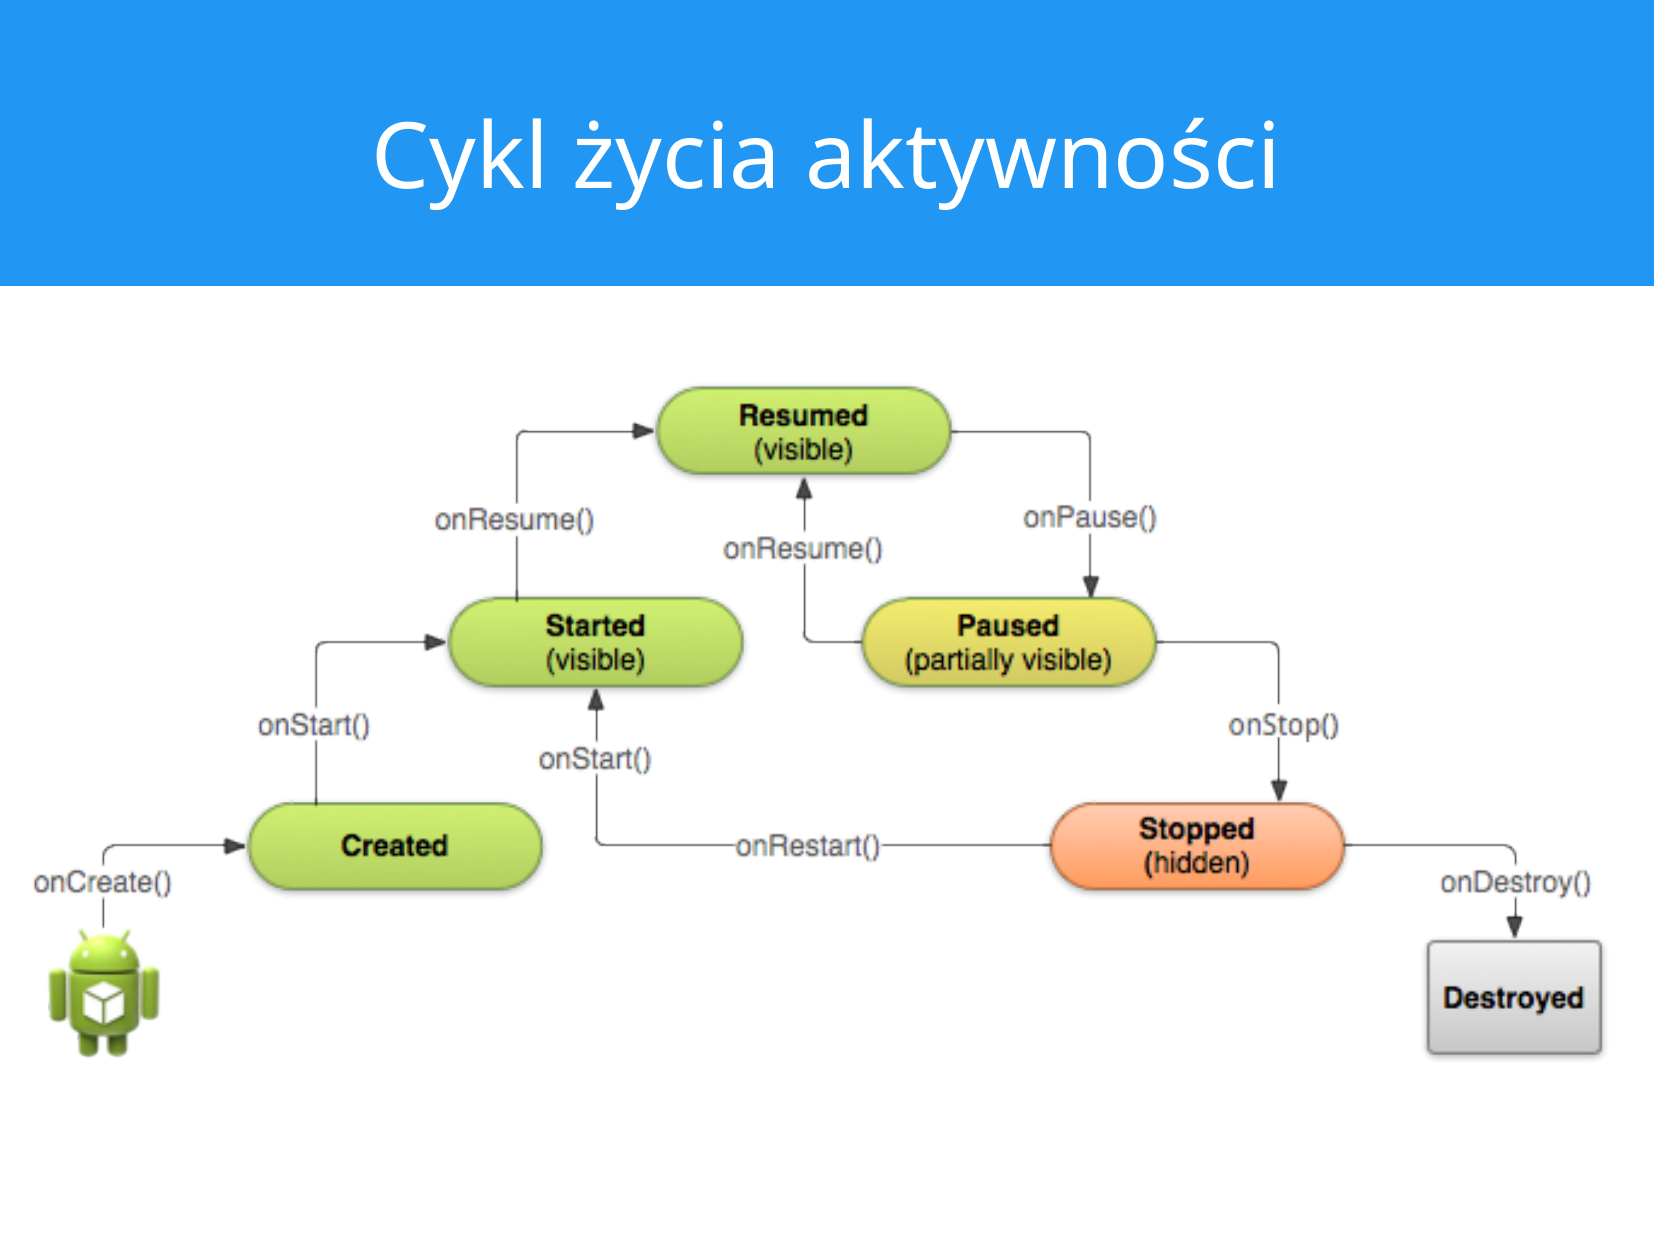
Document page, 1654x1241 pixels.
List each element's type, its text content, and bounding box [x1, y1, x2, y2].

title Cykl życia aktywności [82, 49, 1571, 257]
picture [23, 366, 1624, 1079]
